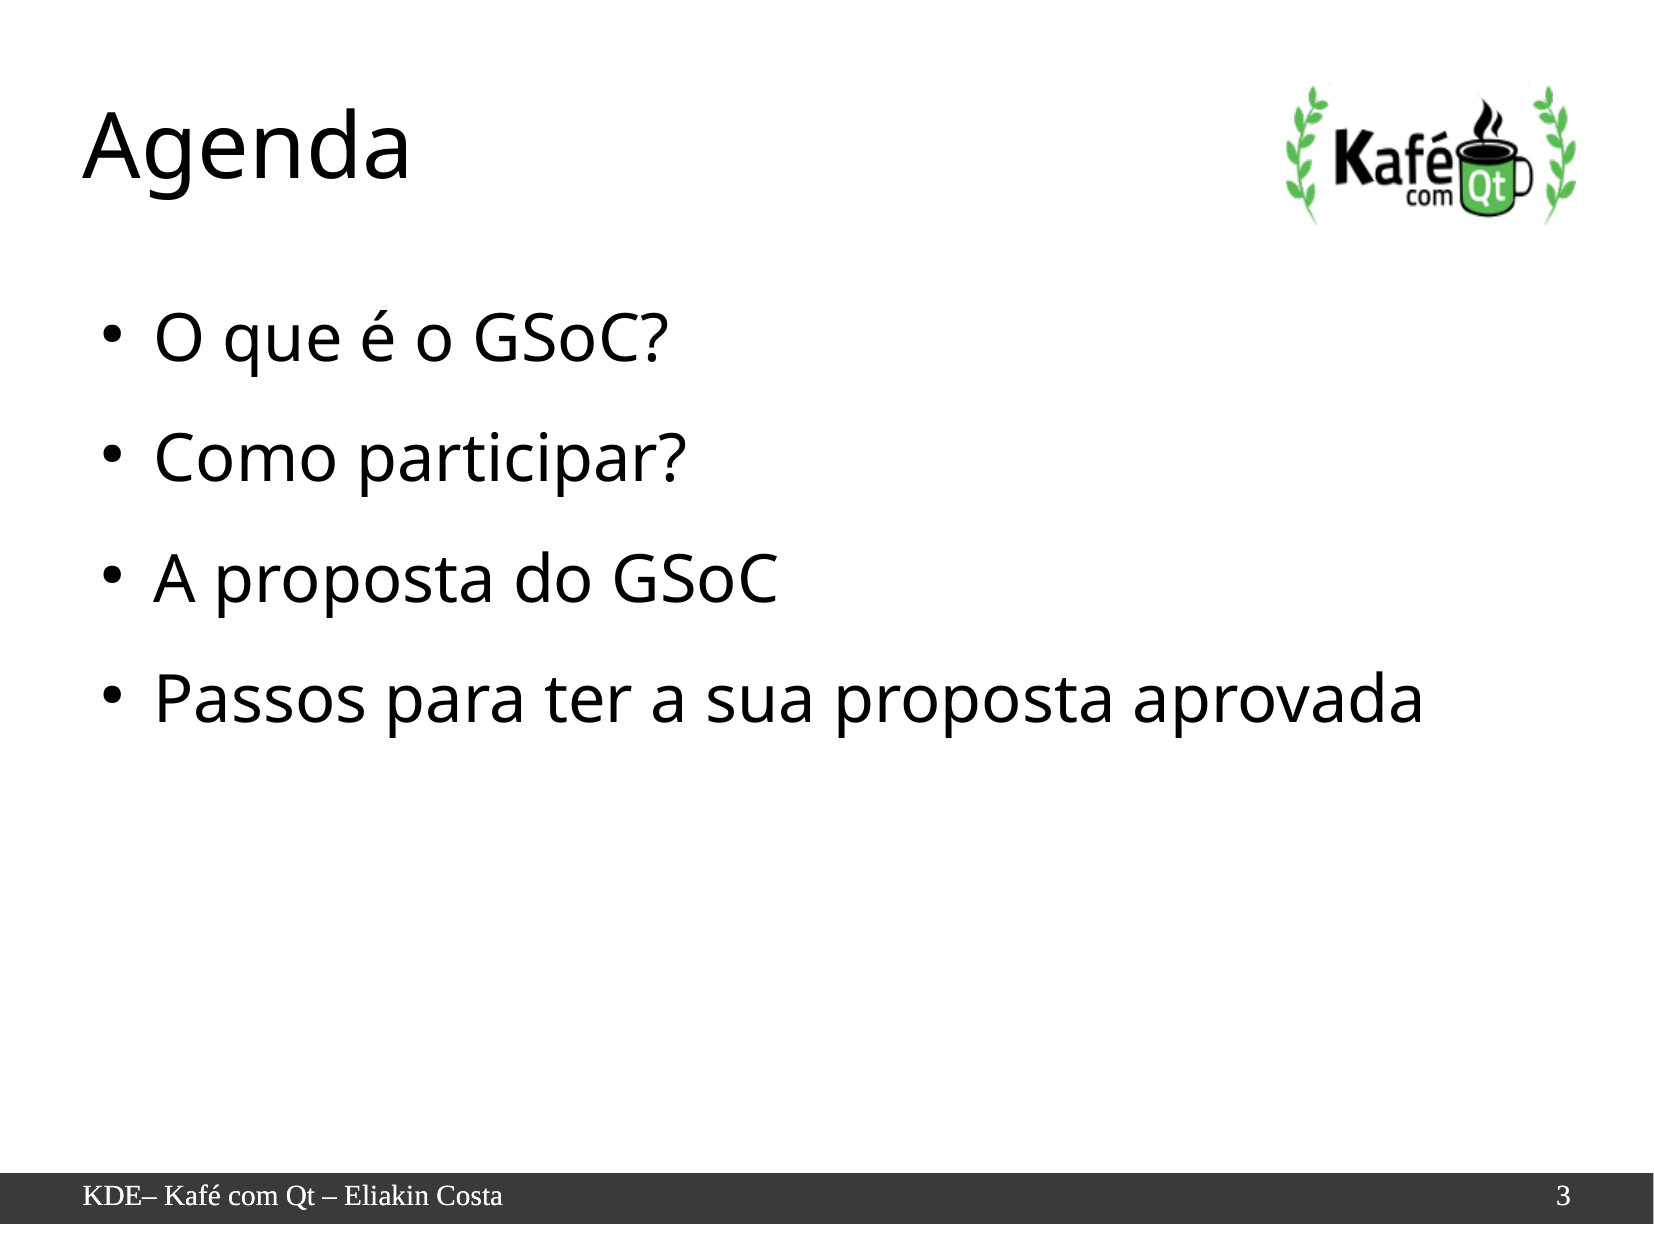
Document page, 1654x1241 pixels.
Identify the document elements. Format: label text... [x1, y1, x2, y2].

picture [1286, 83, 1576, 225]
title Agenda [82, 30, 1276, 257]
list O que é o GSoC? Como participar? A proposta do GSoC Passos para ter a sua proposta aprovada [82, 290, 1571, 1156]
